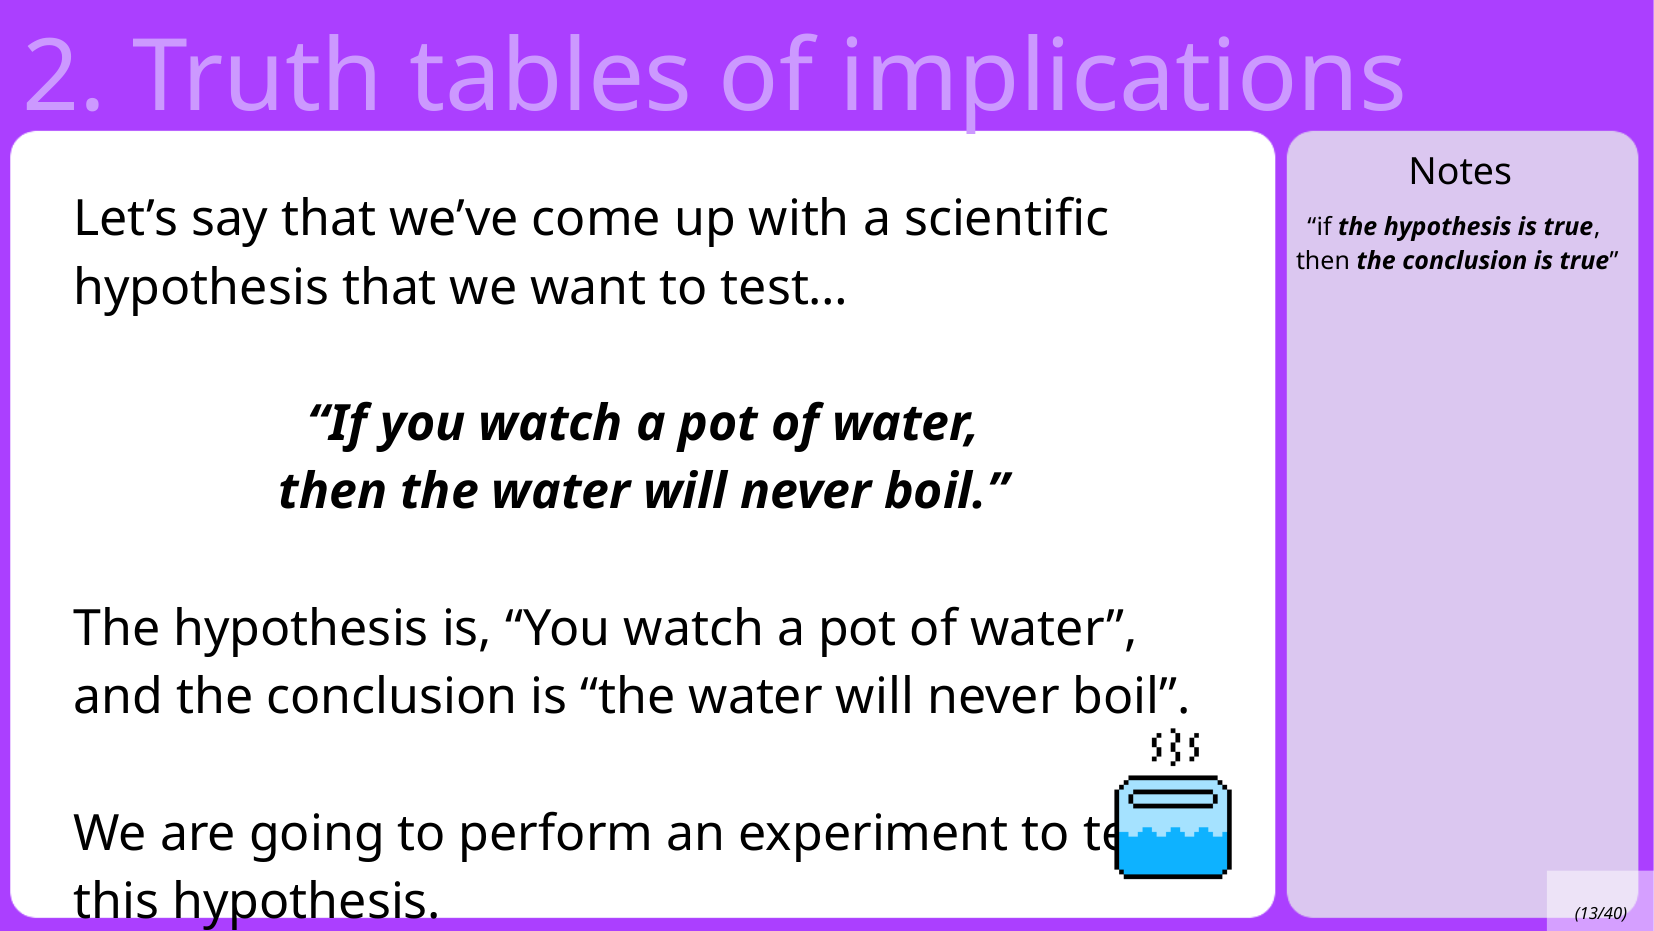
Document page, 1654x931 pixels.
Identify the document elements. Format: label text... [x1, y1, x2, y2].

text_box Notes [1290, 141, 1631, 196]
text_box Notes [1546, 870, 1654, 877]
text_box Let’s say that we’ve come up with a scientific hypothesis that we want to test… “If you watch a pot of water, then the water will never boil.” The hypothesis is, “You watch a pot of water”, and the conclusion is “the water will never boil”. We are going to perform an experiment to test this hypothesis. [73, 182, 1215, 799]
picture [0, 0, 1654, 931]
text_box “if the hypothesis is true, then the conclusion is true” [1266, 196, 1648, 290]
title 2. Truth tables of implications [22, 13, 1511, 130]
text_box (<number>/40) [1546, 877, 1654, 931]
